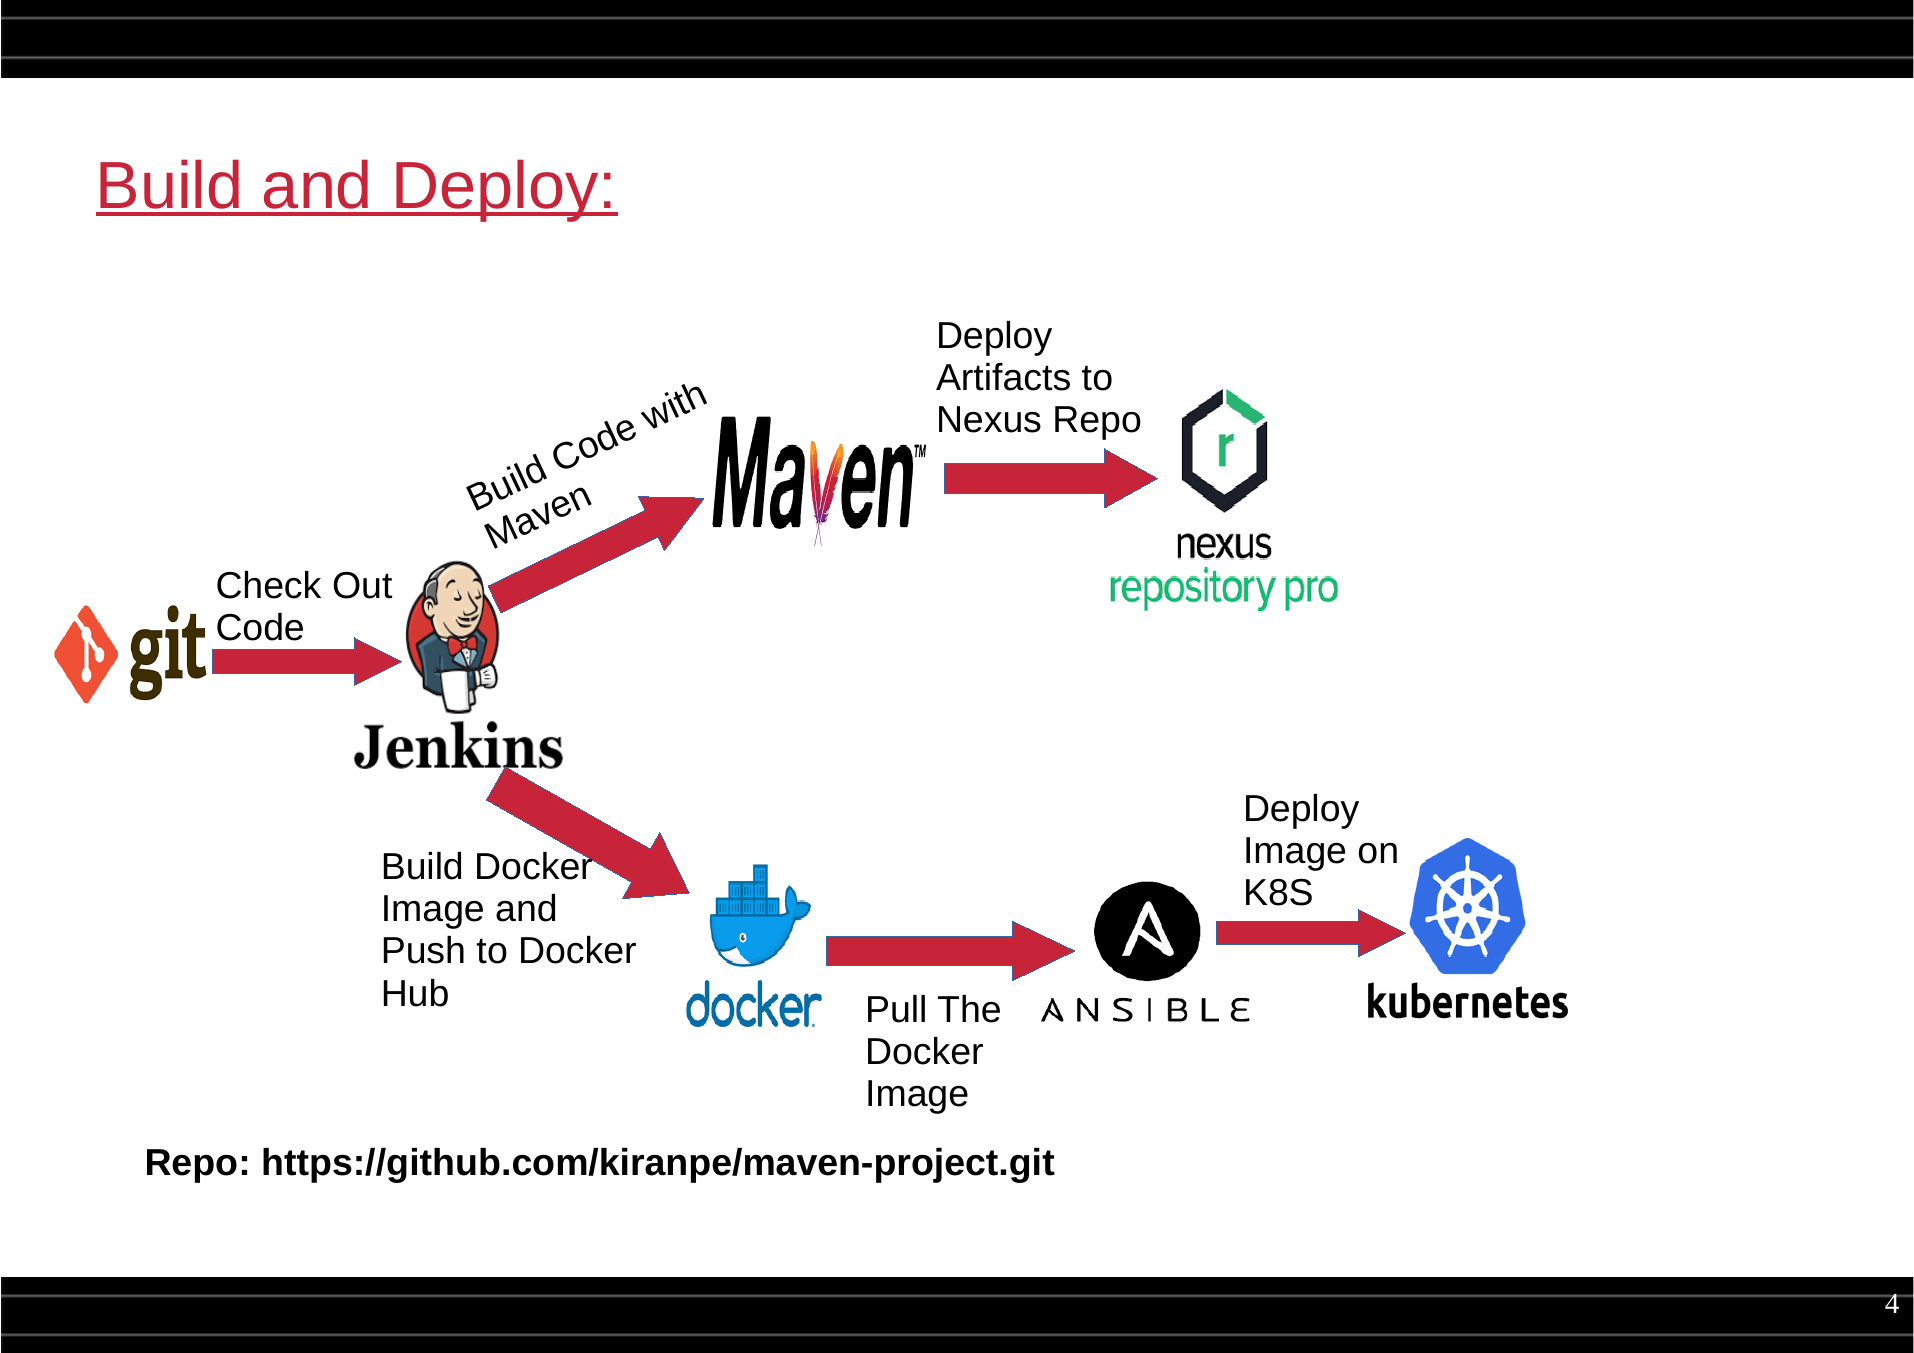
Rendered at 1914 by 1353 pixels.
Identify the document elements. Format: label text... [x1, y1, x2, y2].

text_box [488, 497, 704, 613]
text_box Pull The Docker Image [850, 981, 1063, 1123]
text_box Check Out Code [200, 557, 408, 657]
text_box [656, 832, 690, 896]
text_box [486, 766, 632, 838]
text_box Deploy Artifacts to Nexus Repo [921, 307, 1182, 448]
picture [1, 1277, 1914, 1353]
picture [1, 0, 1914, 78]
picture [1110, 389, 1338, 613]
picture [544, 552, 556, 558]
picture [47, 566, 213, 737]
picture [708, 413, 927, 546]
text_box [944, 448, 1158, 508]
text_box Repo: https://github.com/kiranpe/maven-project.git [129, 1133, 1071, 1191]
picture [1365, 838, 1571, 1028]
picture [342, 531, 575, 807]
text_box [826, 921, 1075, 981]
text_box [212, 657, 402, 686]
picture [662, 850, 871, 1040]
title Build and Deploy: [95, 111, 1158, 260]
text_box Build Docker Image and Push to Docker Hub [366, 838, 662, 1064]
text_box Deploy Image on K8S [1228, 780, 1418, 922]
picture [1027, 862, 1260, 1034]
text_box [1216, 921, 1406, 957]
text_box Build Code with Maven [443, 306, 864, 582]
